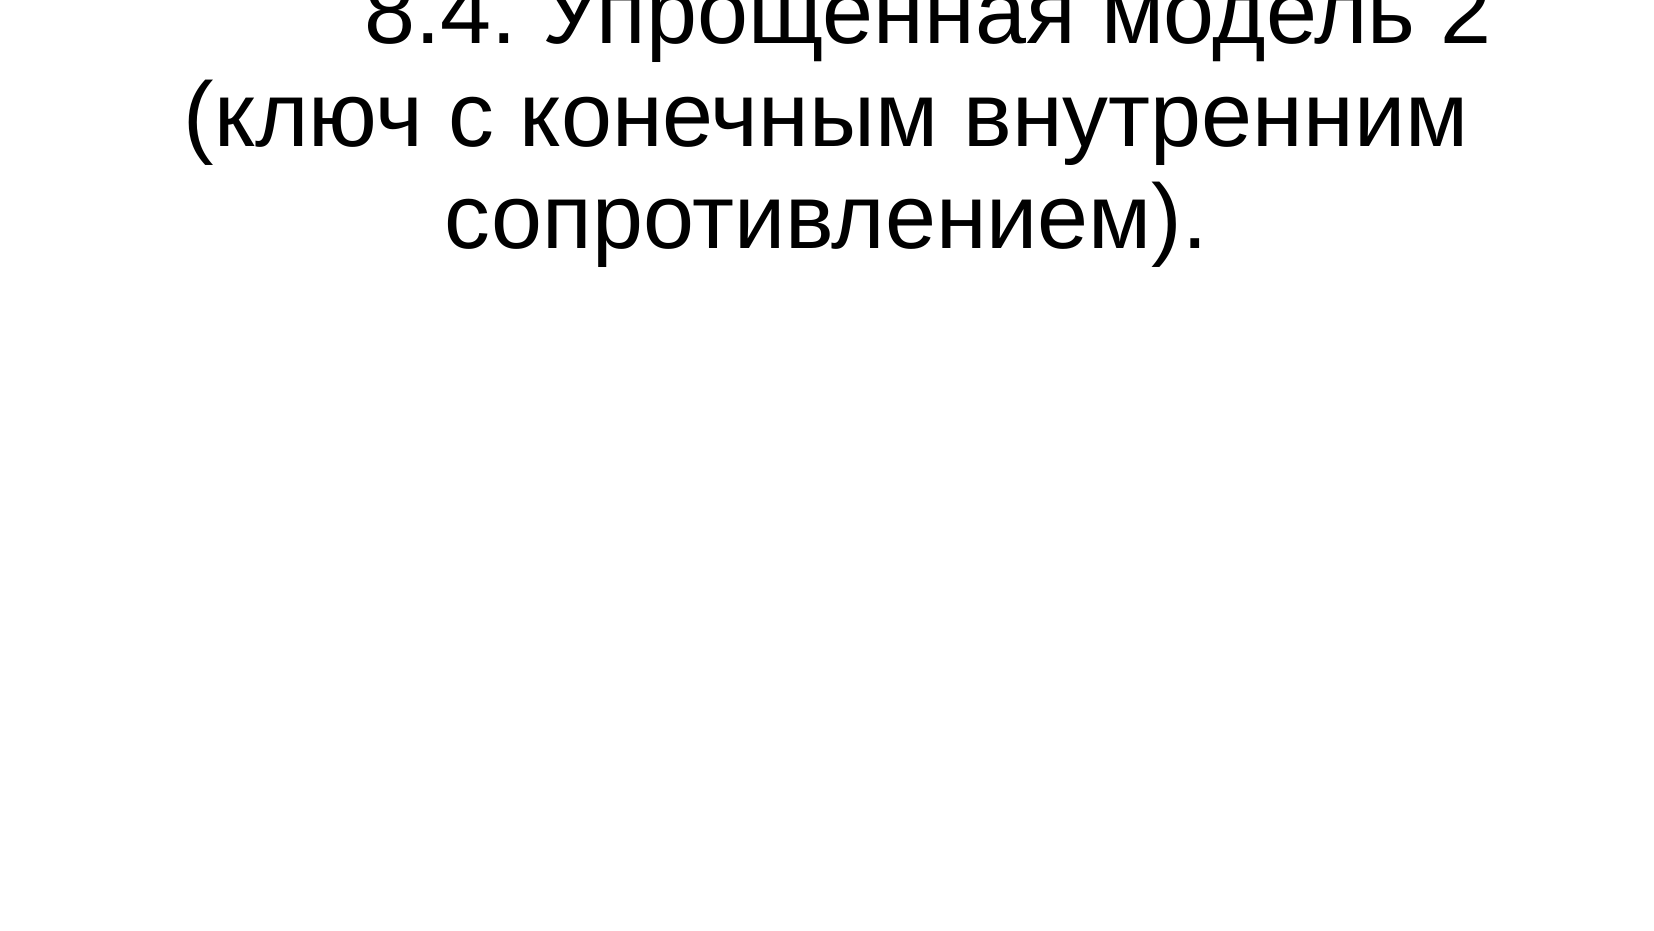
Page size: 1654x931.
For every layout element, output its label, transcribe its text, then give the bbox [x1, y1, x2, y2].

title 8.4. Упрощенная модель 2 (ключ с конечным внутренним сопротивлением). [82, 0, 1571, 269]
